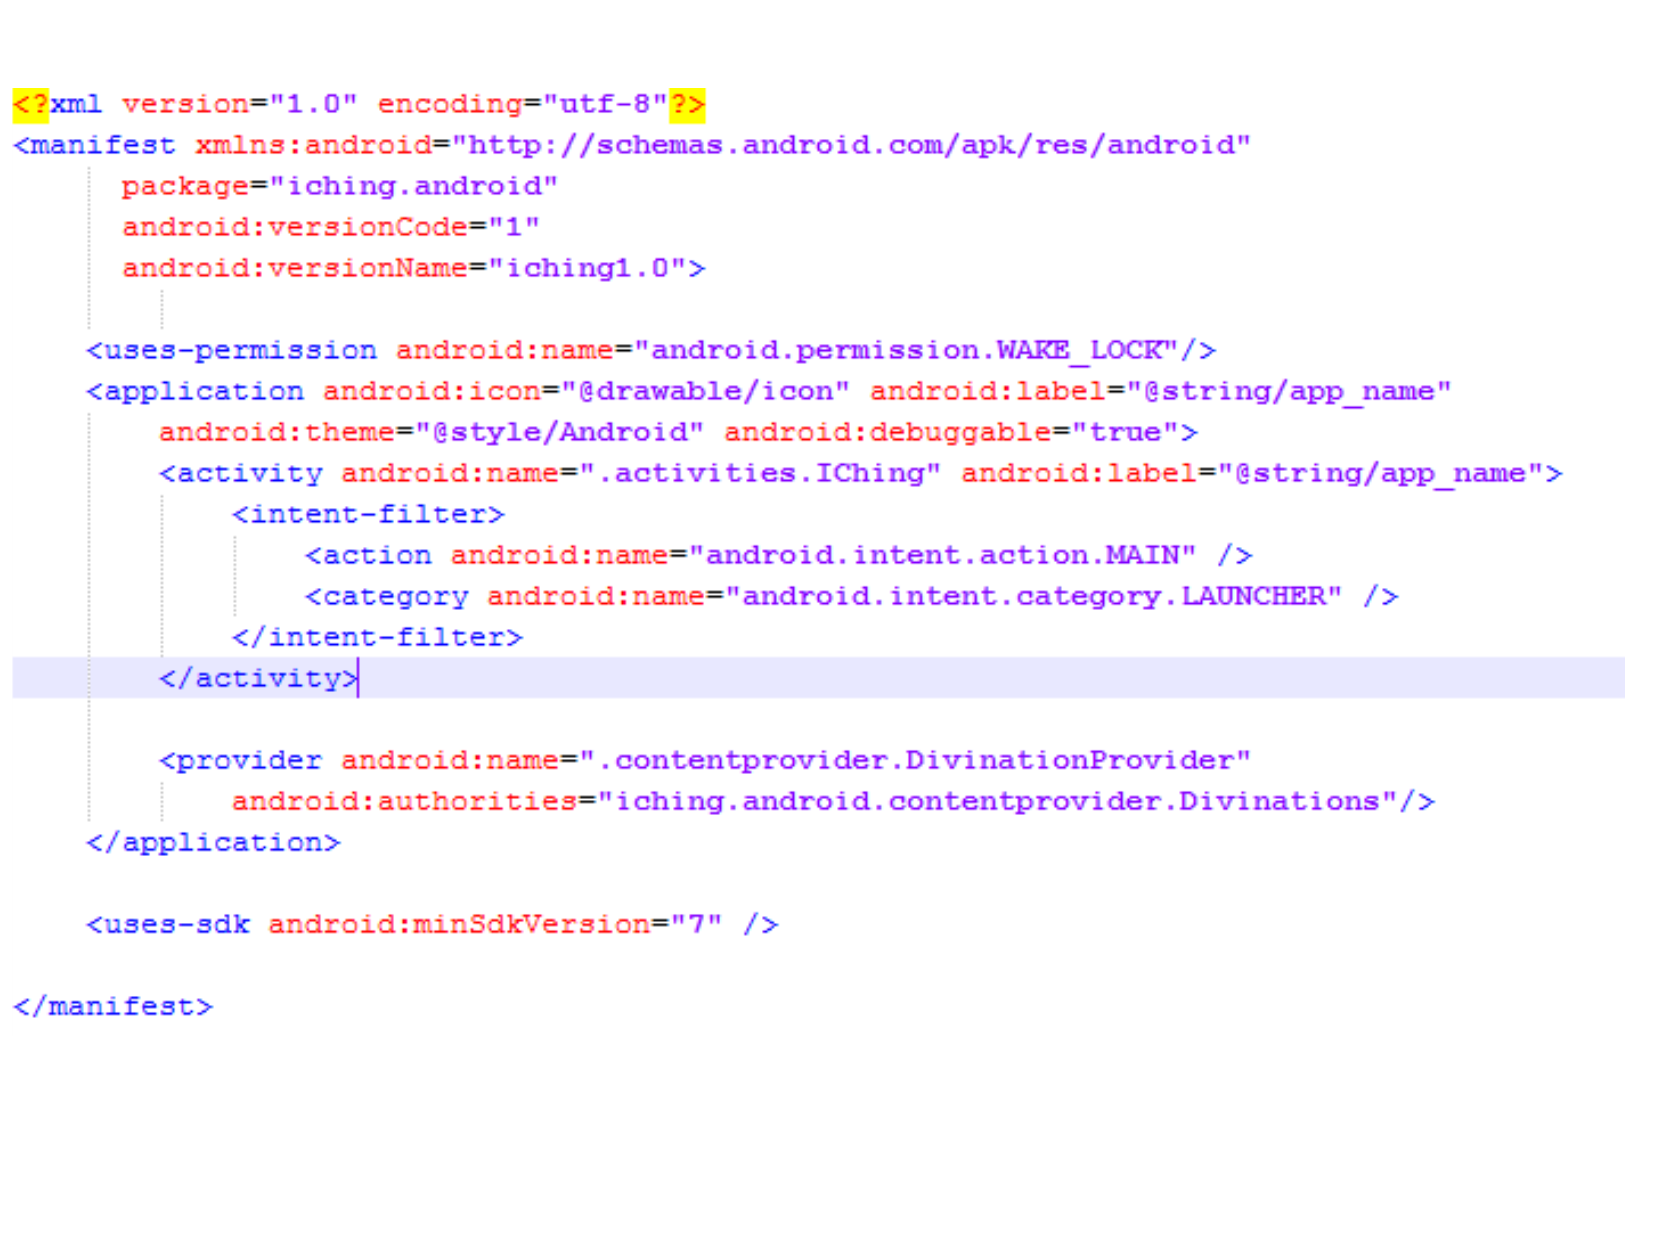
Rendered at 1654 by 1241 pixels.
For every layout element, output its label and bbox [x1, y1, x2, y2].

picture [11, 88, 1625, 1036]
